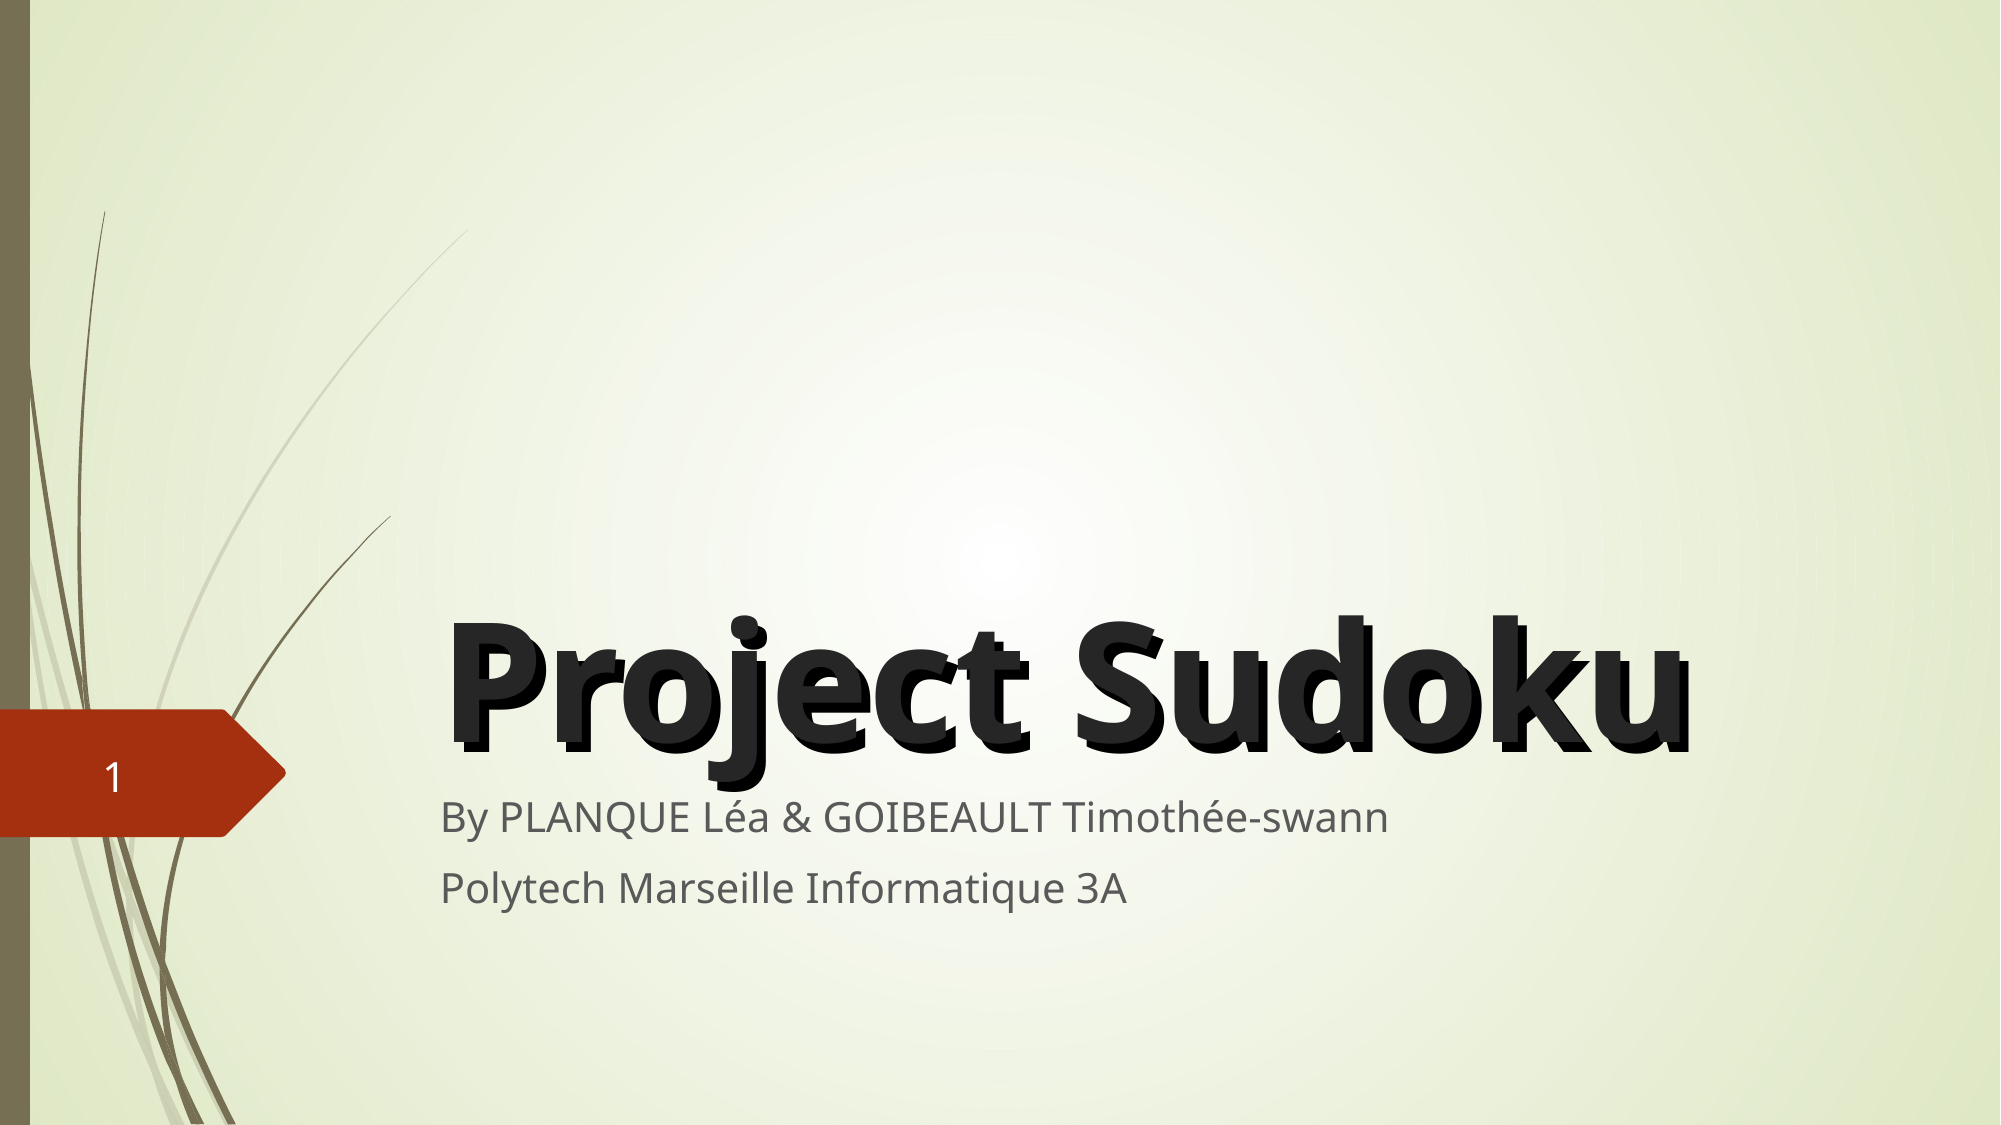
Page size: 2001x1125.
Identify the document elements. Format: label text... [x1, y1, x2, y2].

subtitle By PLANQUE Léa & GOIBEAULT Timothée-swann Polytech Marseille Informatique 3A [424, 783, 1888, 969]
text_box [87, 743, 216, 803]
title Project Sudoku [424, 412, 1888, 783]
